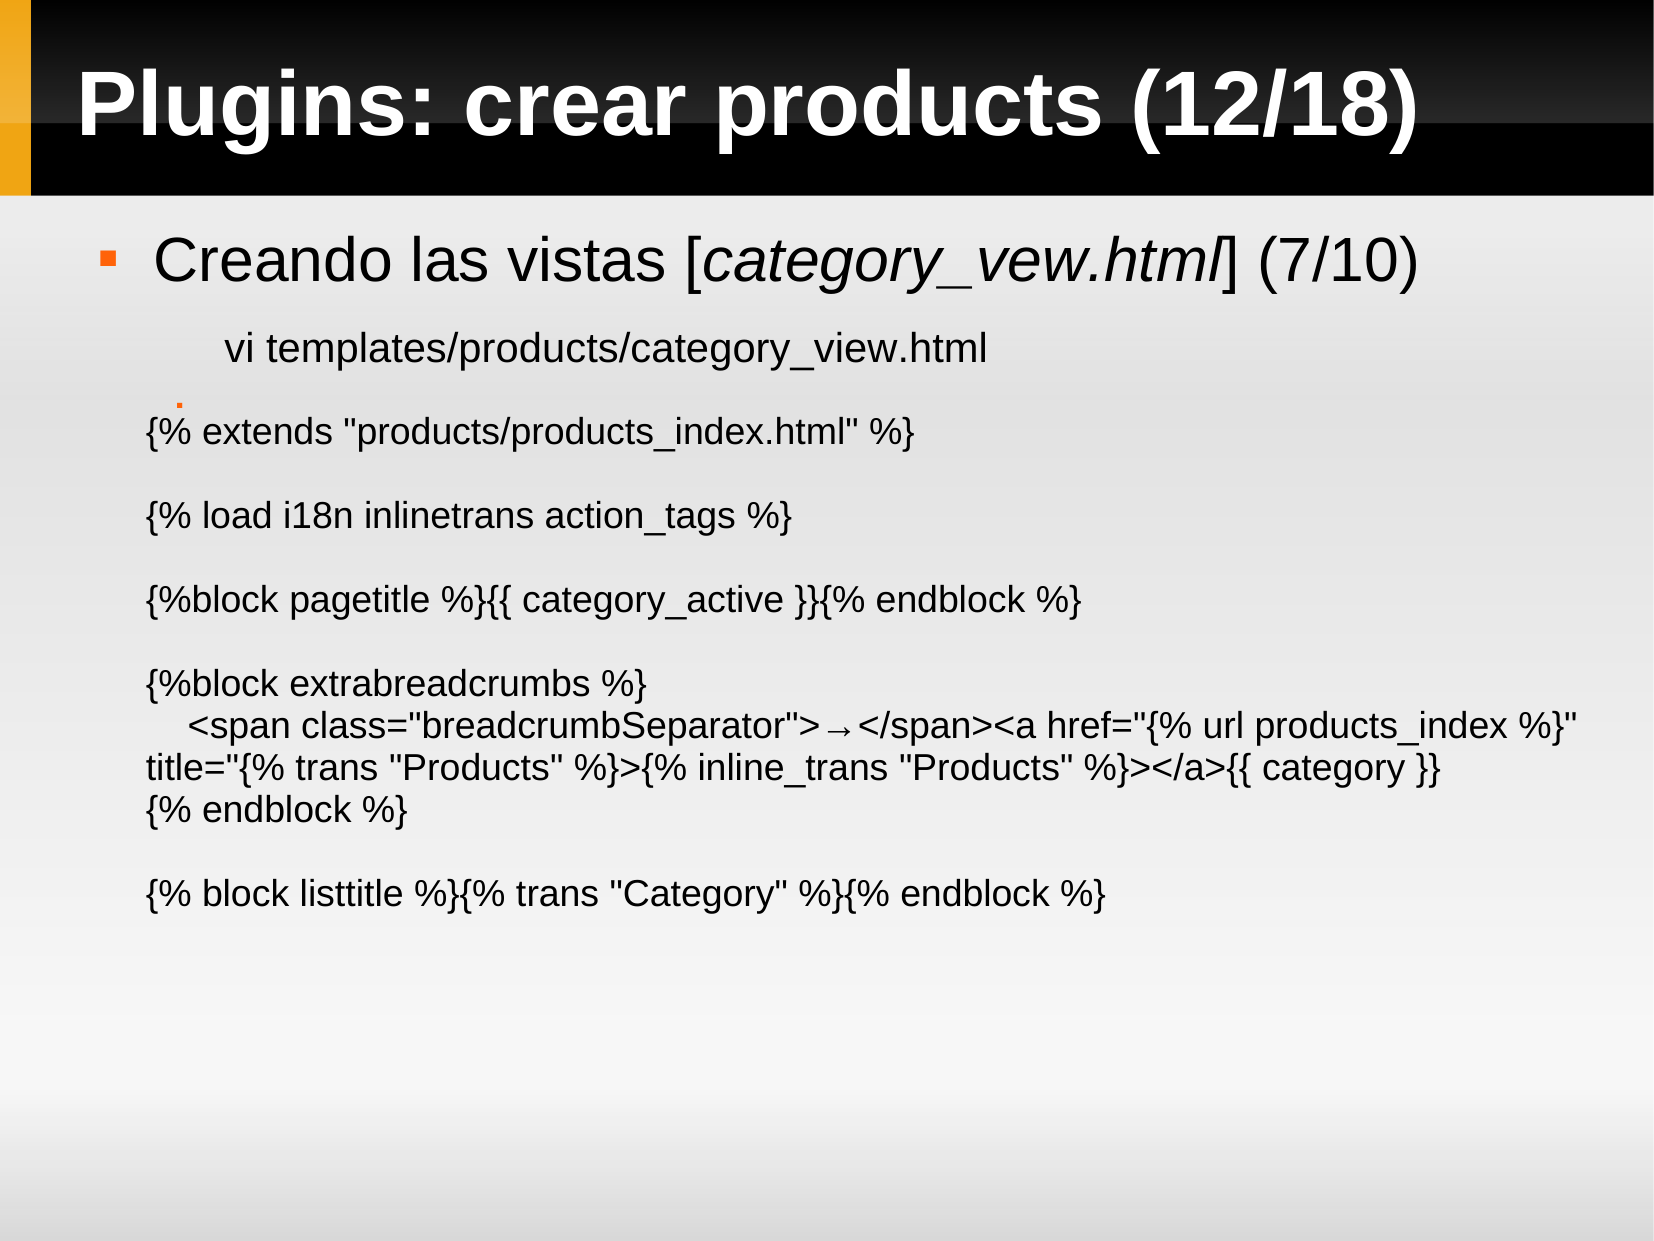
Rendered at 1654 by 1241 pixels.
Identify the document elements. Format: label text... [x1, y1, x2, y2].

title Plugins: crear products (12/18) [76, 0, 1565, 208]
picture [0, 0, 1654, 1241]
text_box {% extends "products/products_index.html" %} {% load i18n inlinetrans action_tags %} {%block pagetitle %}{{ category_active }}{% endblock %} {%block extrabreadcrumbs %} <span class="breadcrumbSeparator">→</span><a href="{% url products_index %}" title="{% trans "Products" %}>{% inline_trans "Products" %}></a>{{ category }} {% endblock %} {% block listtitle %}{% trans "Category" %}{% endblock %} [130, 366, 1654, 1241]
list Creando las vistas [category_vew.html] (7/10) vi templates/products/category_view.html [82, 225, 1571, 1044]
